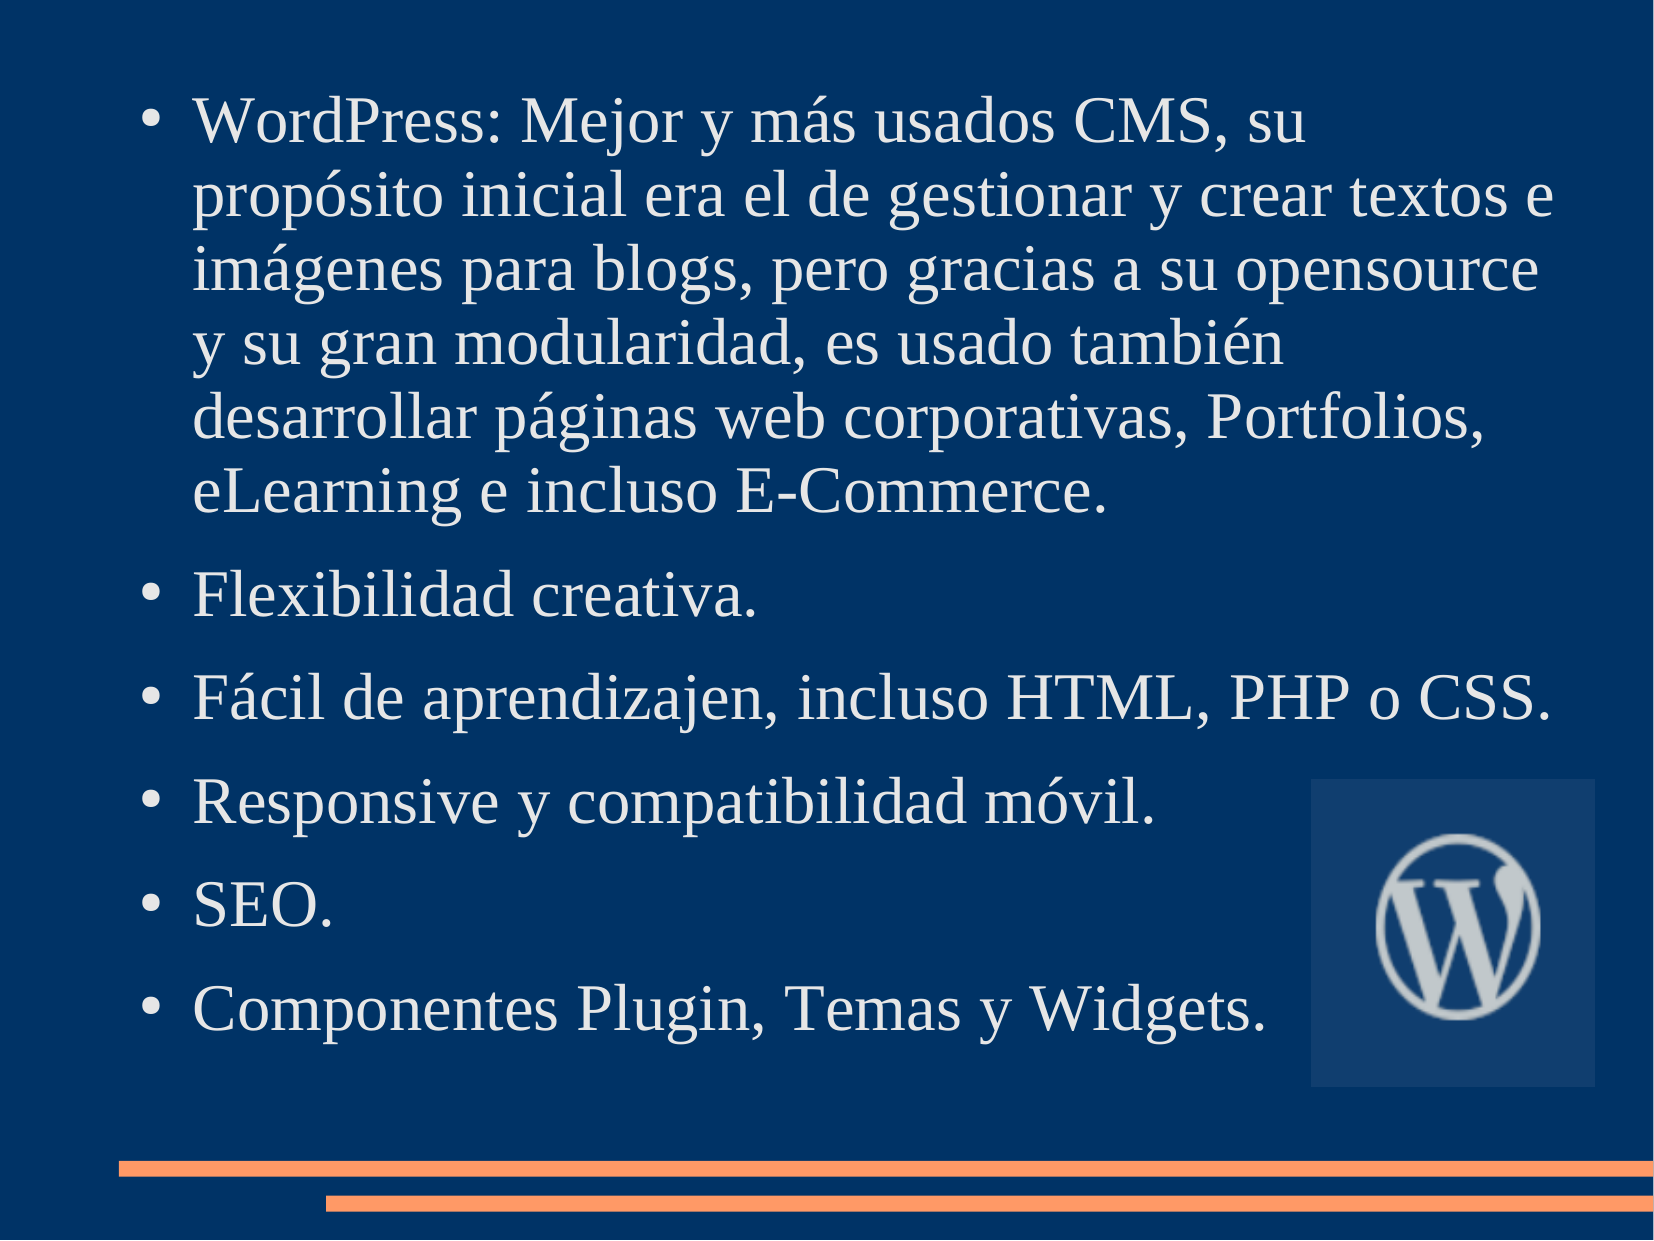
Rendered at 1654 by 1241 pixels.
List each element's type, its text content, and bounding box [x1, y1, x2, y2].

list WordPress: Mejor y más usados CMS, su propósito inicial era el de gestionar y crear textos e imágenes para blogs, pero gracias a su opensource y su gran modularidad, es usado también desarrollar páginas web corporativas, Portfolios, eLearning e incluso E-Commerce. Flexibilidad creativa. Fácil de aprendizajen, incluso HTML, PHP o CSS. Responsive y compatibilidad móvil. SEO. Componentes Plugin, Temas y Widgets. [121, 82, 1561, 1132]
picture [1311, 779, 1595, 1087]
